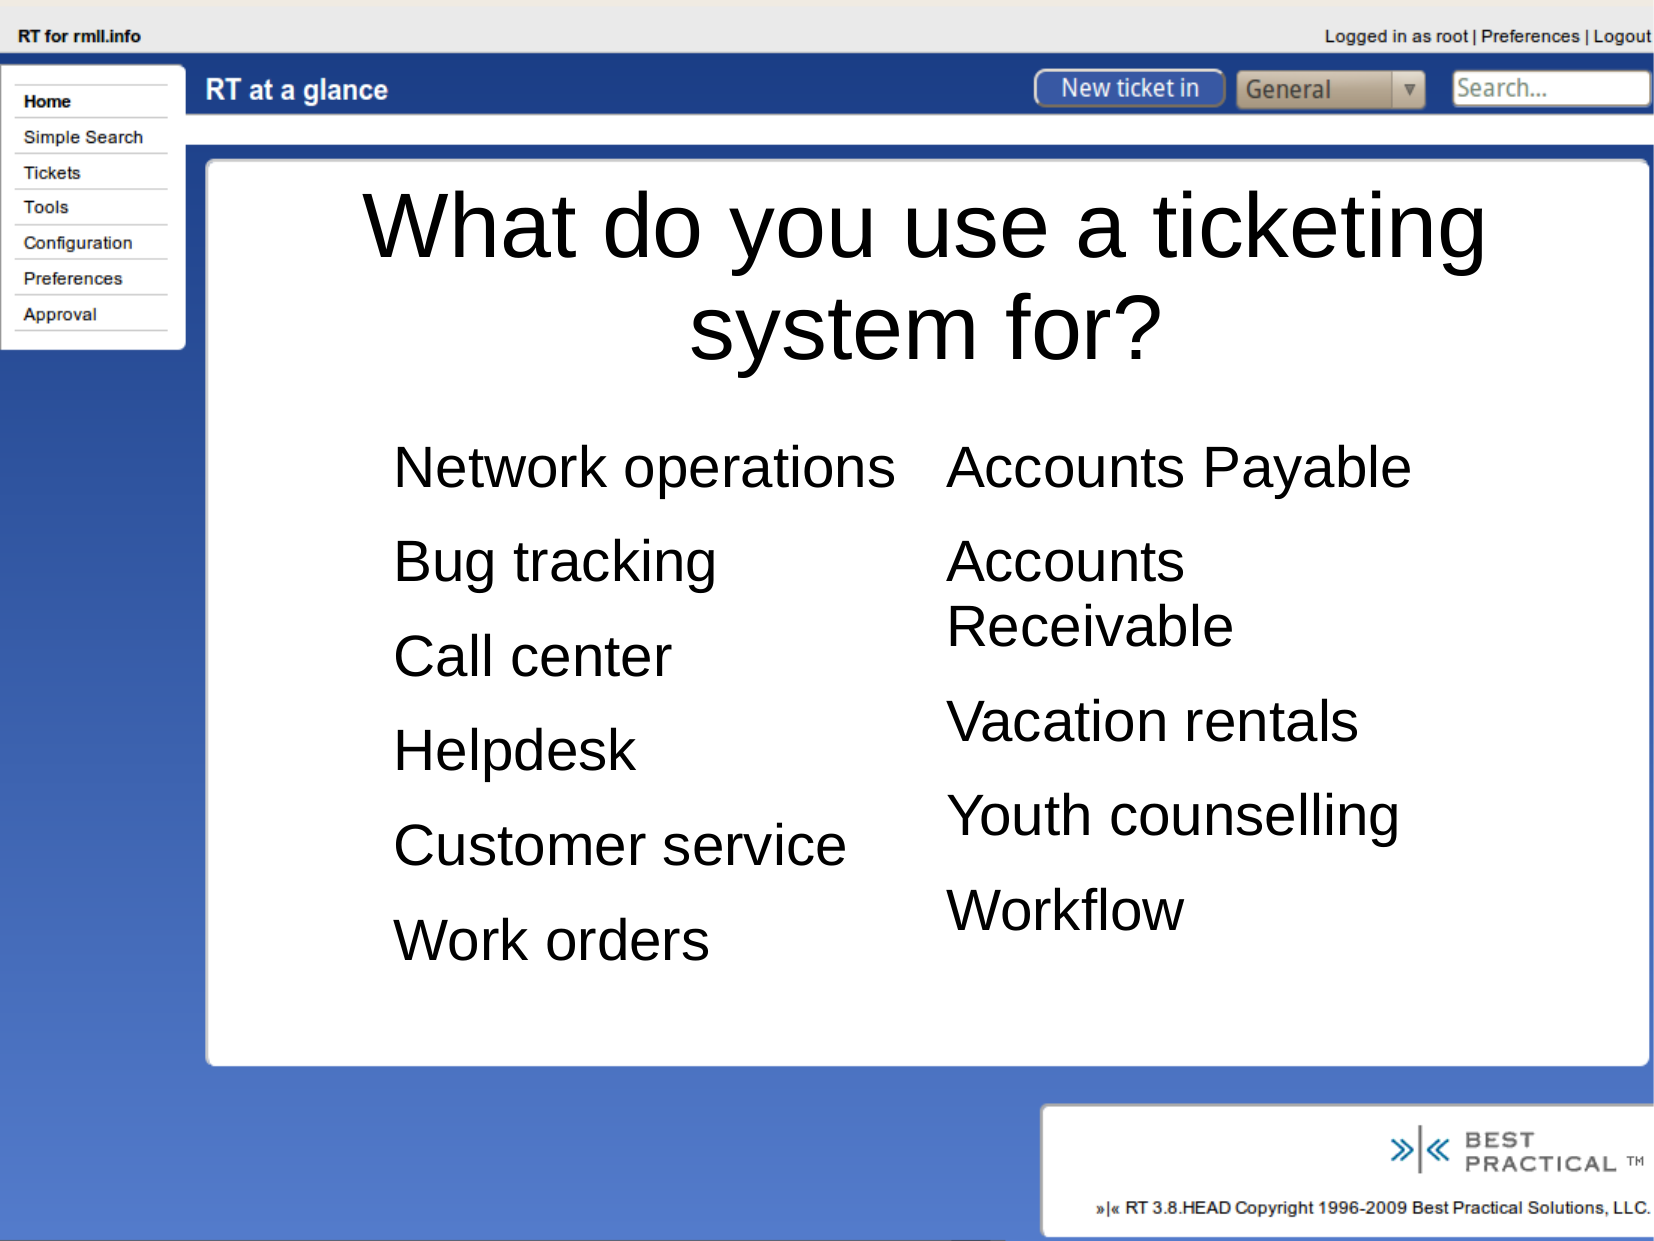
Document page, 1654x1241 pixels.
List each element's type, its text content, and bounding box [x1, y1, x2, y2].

list Accounts Payable Accounts Receivable Vacation rentals Youth counselling Workflow [946, 434, 1472, 1122]
title What do you use a ticketing system for? [211, 174, 1642, 380]
picture [468, 0, 1654, 1241]
list Network operations Bug tracking Call center Helpdesk Customer service Work orders [393, 434, 920, 1122]
